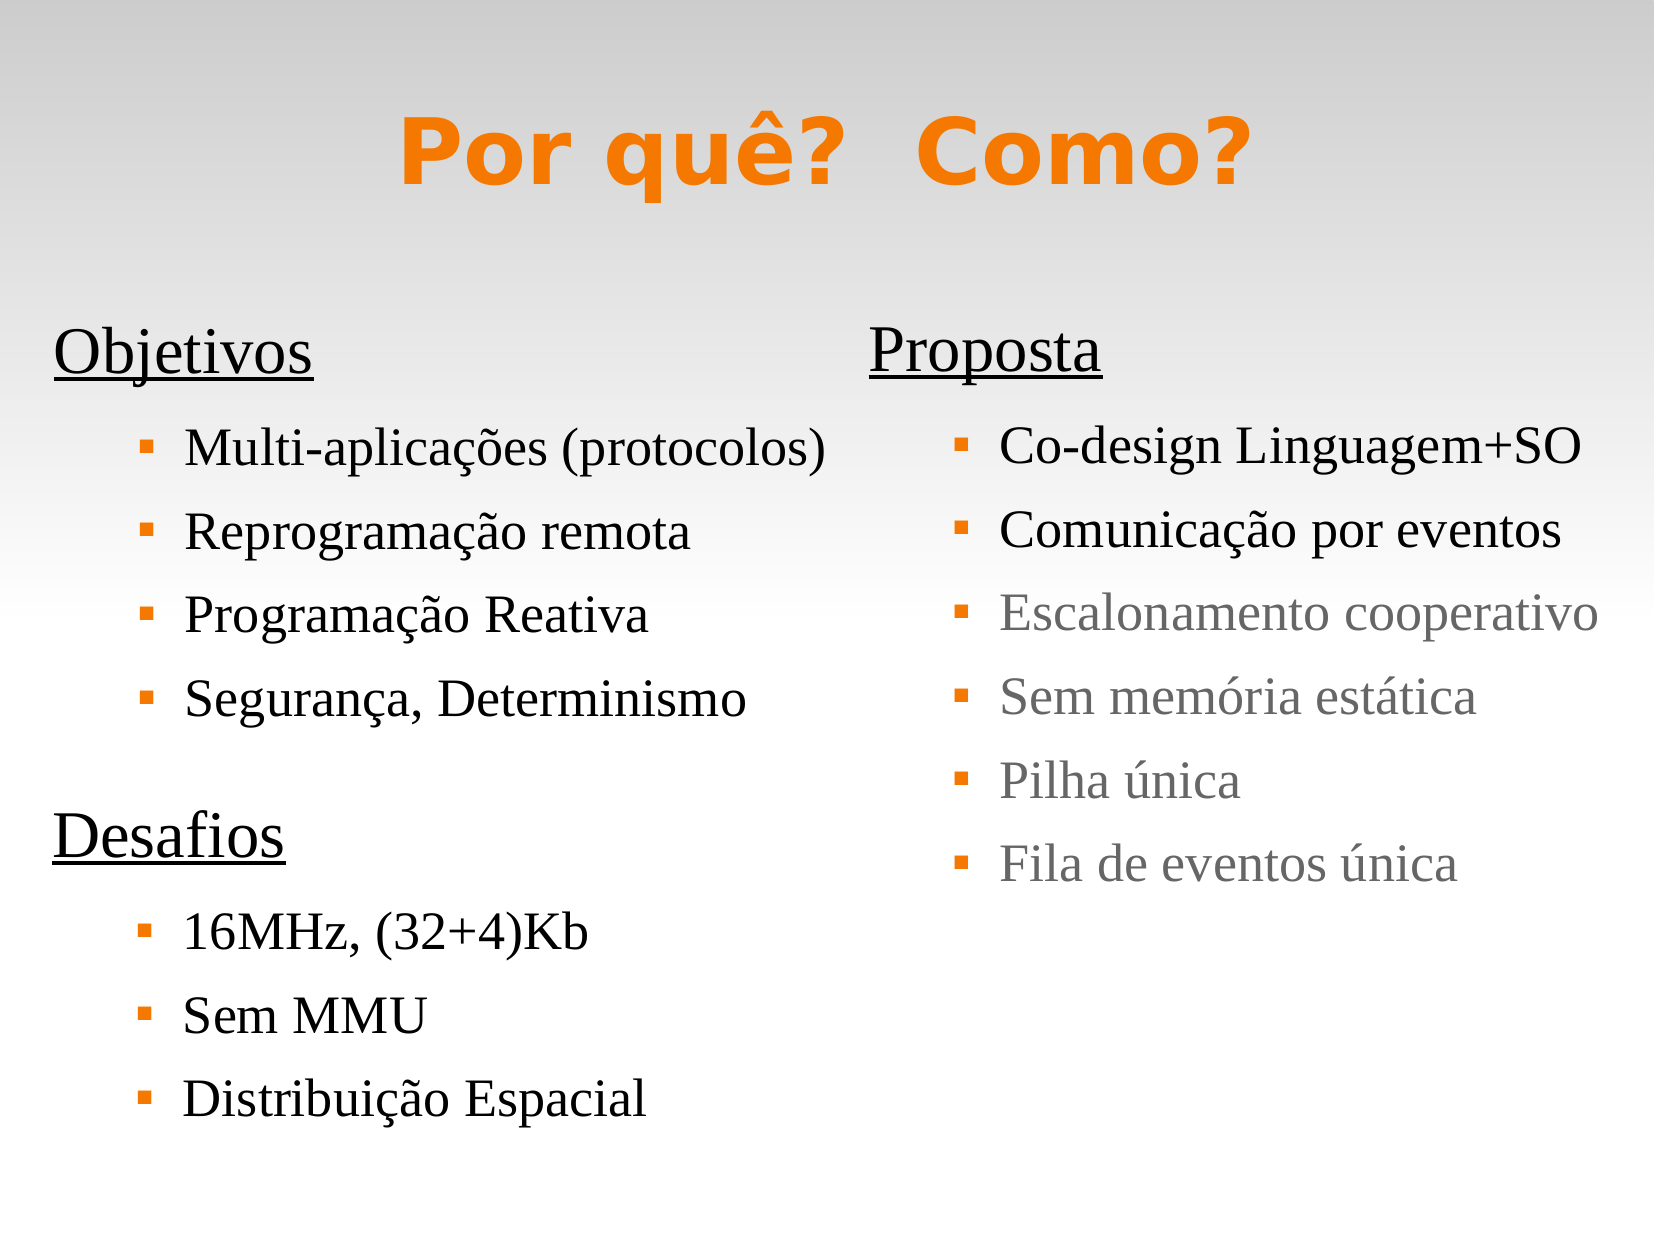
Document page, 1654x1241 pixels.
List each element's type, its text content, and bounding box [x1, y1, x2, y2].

title Por quê? Como? [82, 49, 1571, 257]
list Proposta Co-design Linguagem+SO Comunicação por eventos Escalonamento cooperativo Sem memória estática Pilha única Fila de eventos única [692, 311, 1654, 1131]
list Desafios 16MHz, (32+4)Kb Sem MMU Distribuição Espacial [0, 797, 690, 1241]
list Objetivos Multi-aplicações (protocolos) Reprogramação remota Programação Reativa Segurança, Determinismo [0, 313, 865, 758]
